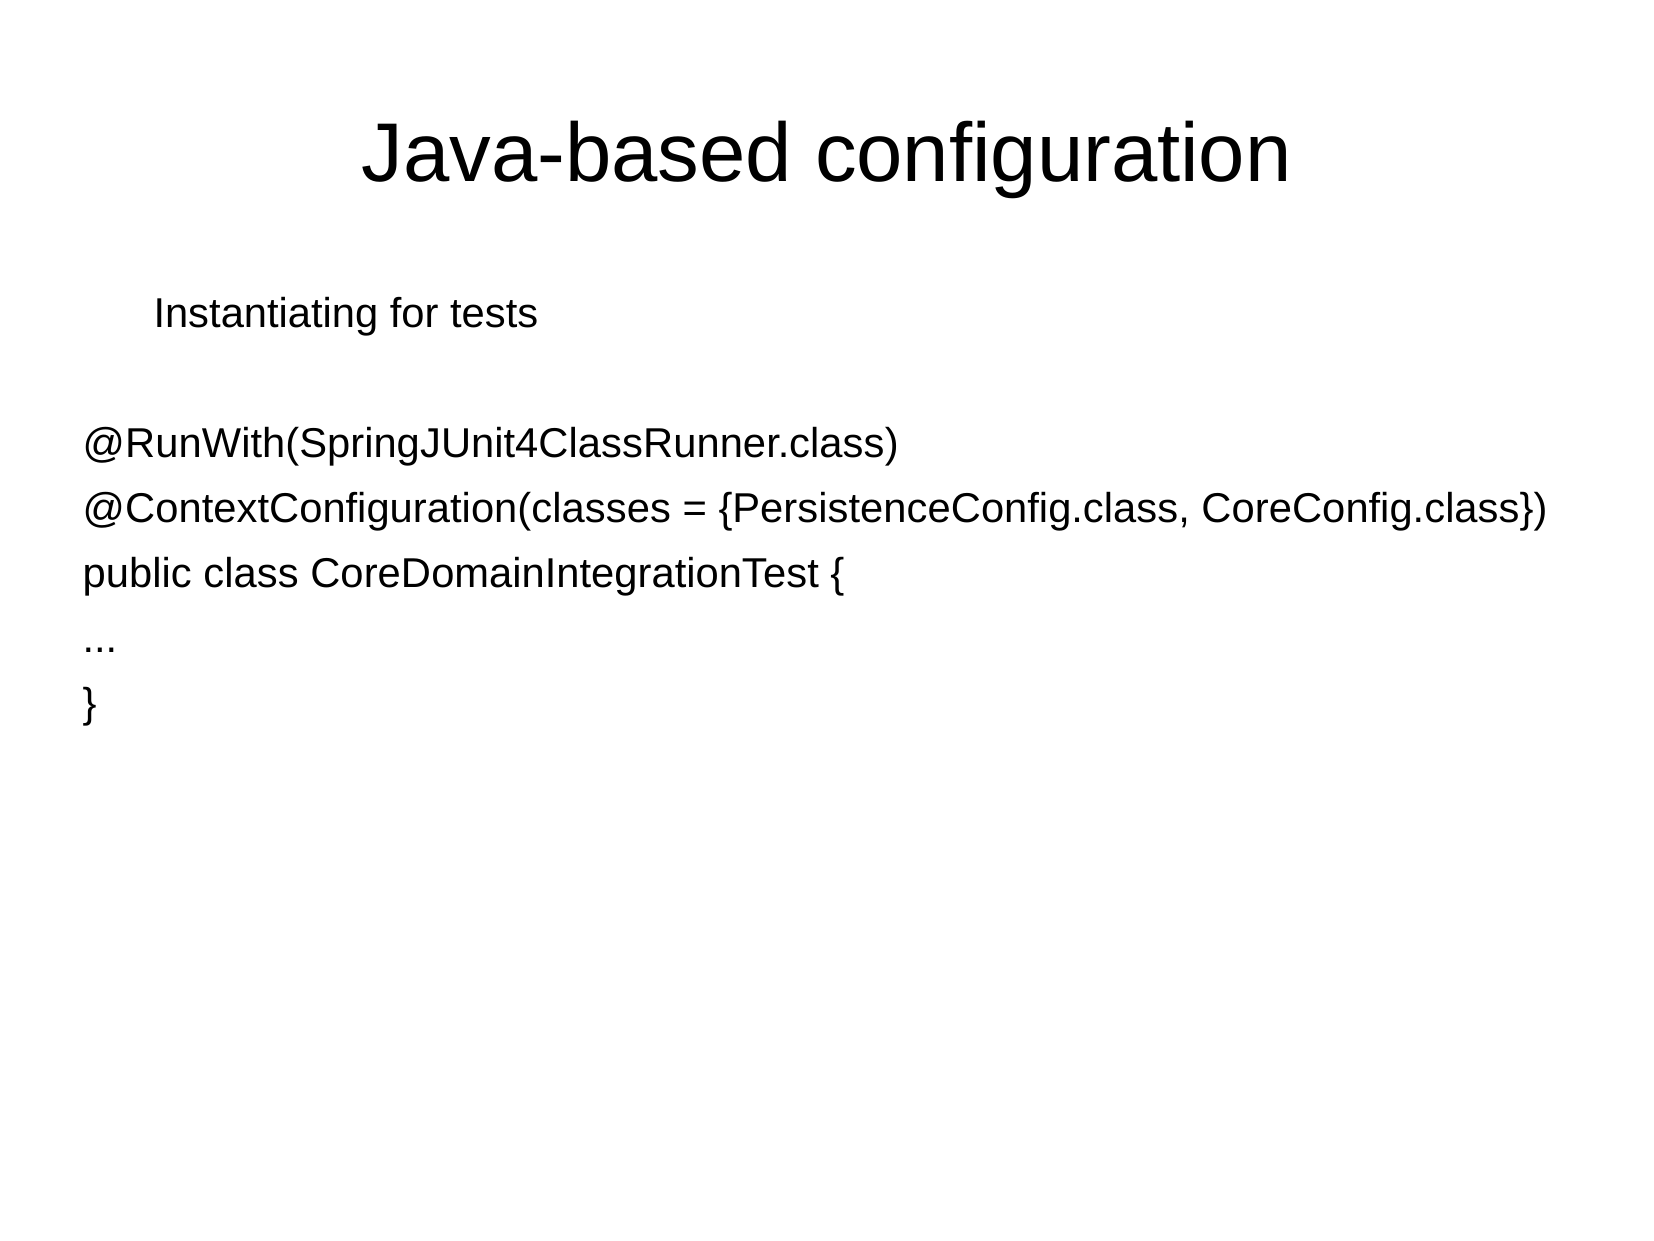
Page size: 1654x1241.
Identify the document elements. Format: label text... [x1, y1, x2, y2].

title Java-based configuration [82, 49, 1571, 257]
list Instantiating for tests @RunWith(SpringJUnit4ClassRunner.class) @ContextConfiguration(classes = {PersistenceConfig.class, CoreConfig.class}) public class CoreDomainIntegrationTest { ... } [82, 290, 1571, 1010]
